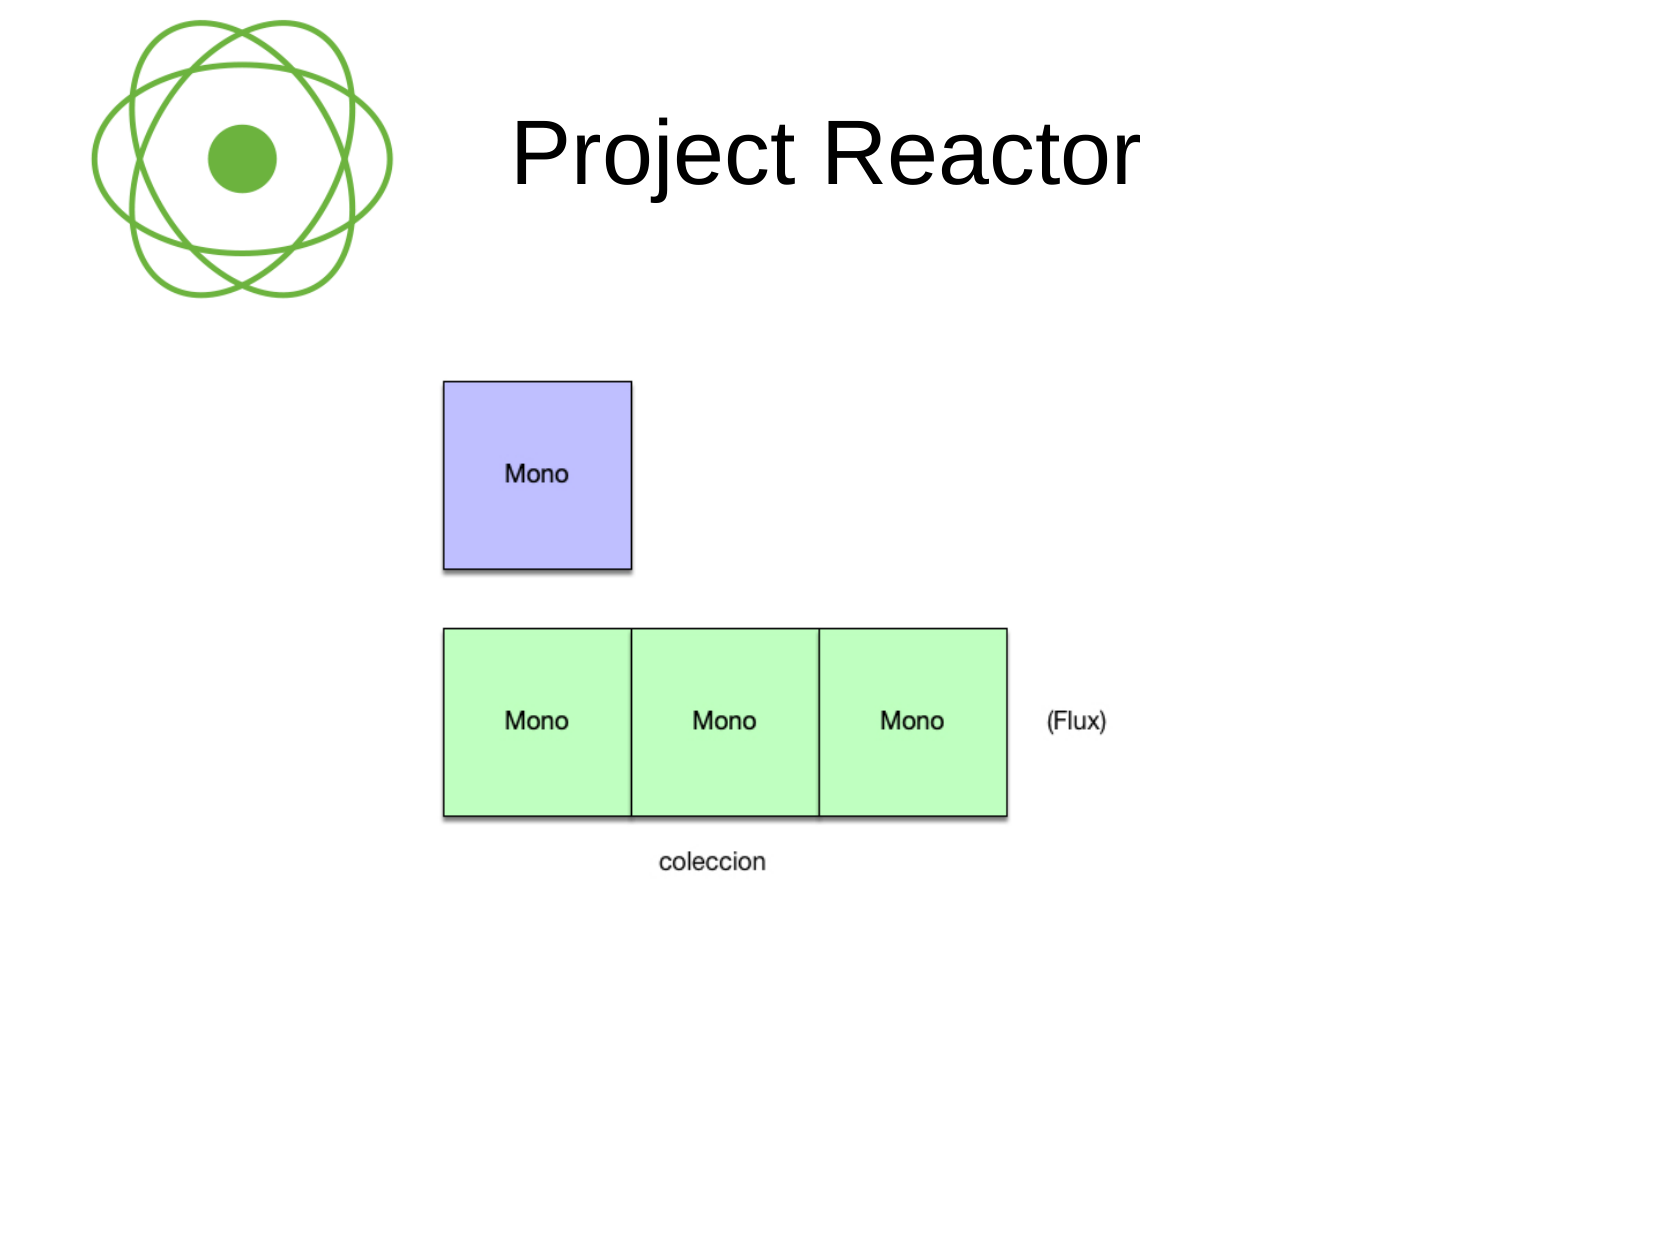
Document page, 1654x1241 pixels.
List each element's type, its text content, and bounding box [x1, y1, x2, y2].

picture [11, 0, 1116, 886]
title Project Reactor [473, 49, 1571, 257]
